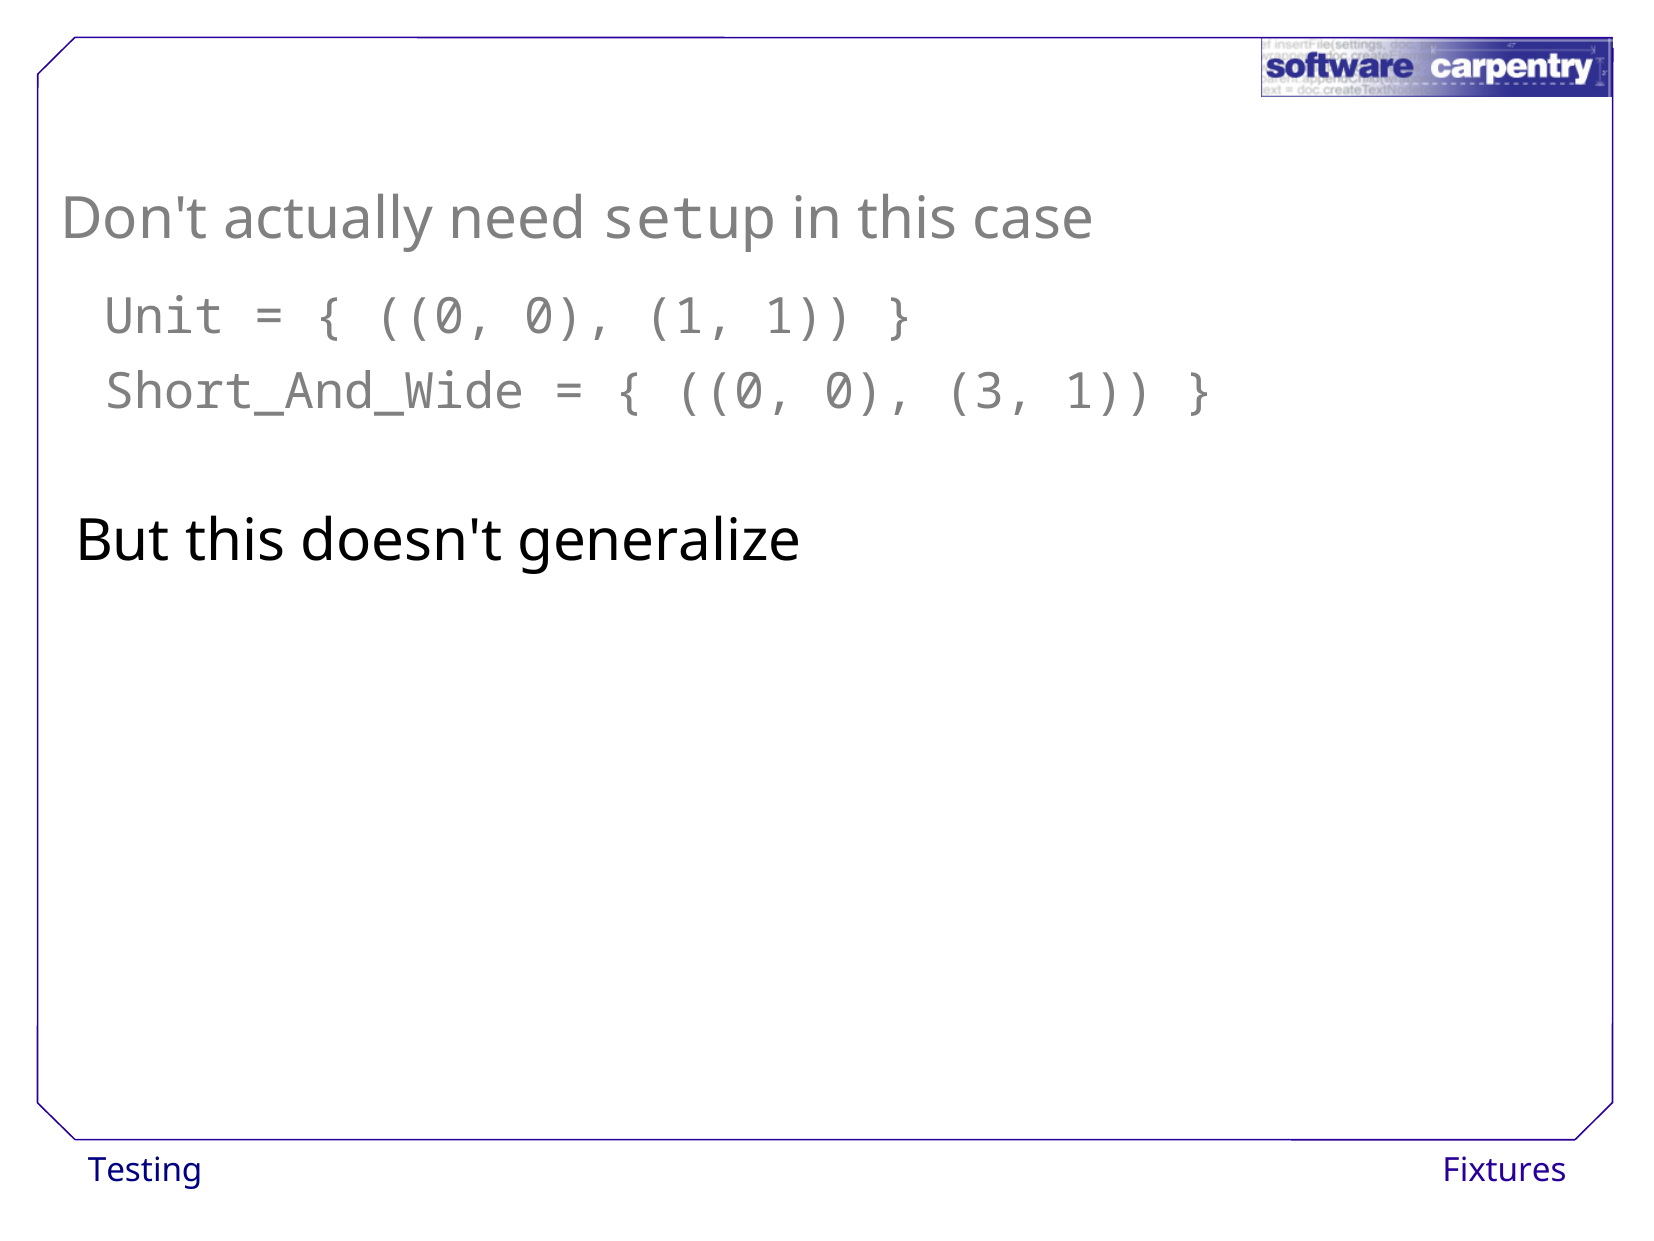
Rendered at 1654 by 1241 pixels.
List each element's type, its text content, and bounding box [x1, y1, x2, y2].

picture [1261, 39, 1613, 97]
text_box Unit = { ((0, 0), (1, 1)) } Short_And_Wide = { ((0, 0), (3, 1)) } [89, 260, 1565, 460]
text_box Don't actually need setup in this case [45, 138, 1260, 259]
text_box But this doesn't generalize [60, 459, 967, 580]
